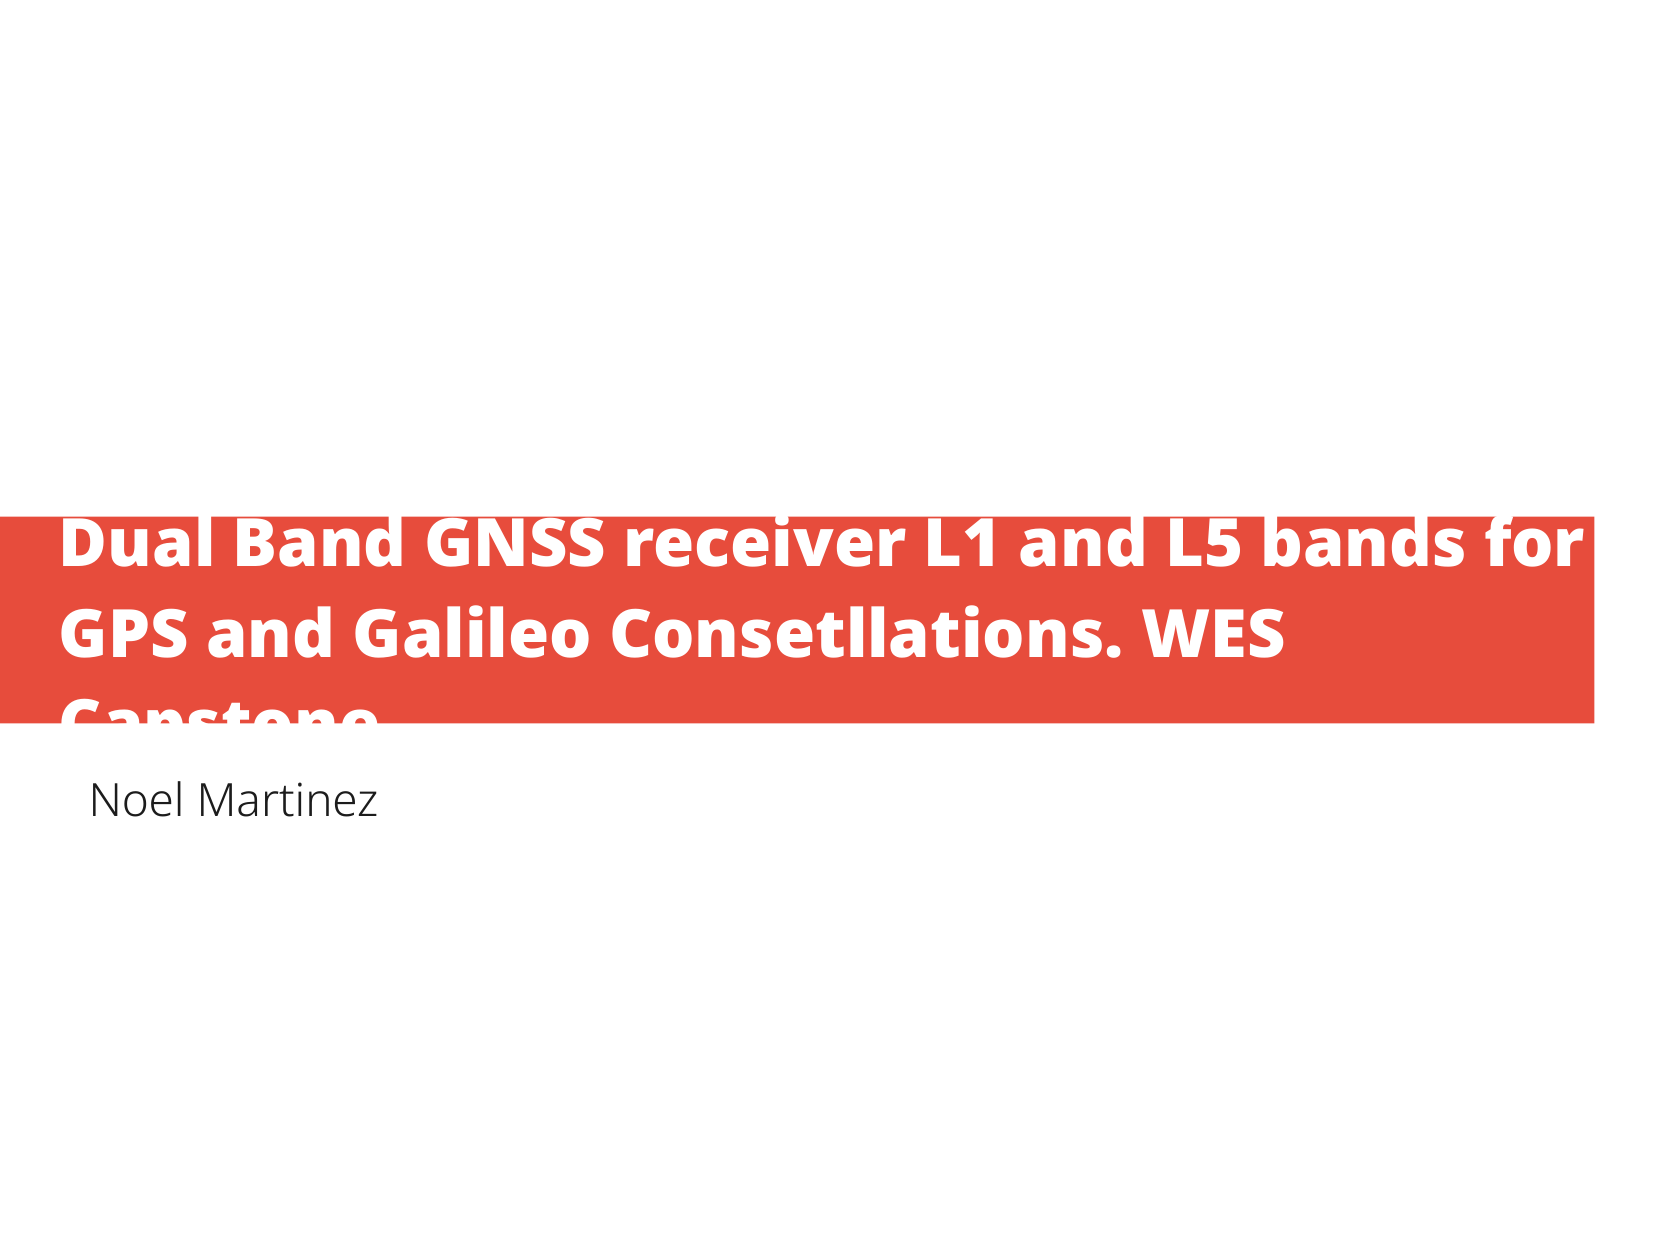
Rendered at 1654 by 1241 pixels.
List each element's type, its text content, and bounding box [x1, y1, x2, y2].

title Dual Band GNSS receiver L1 and L5 bands for GPS and Galileo Consetllations. WES Capstone [59, 495, 1591, 694]
subtitle Noel Martinez [88, 767, 1595, 1182]
